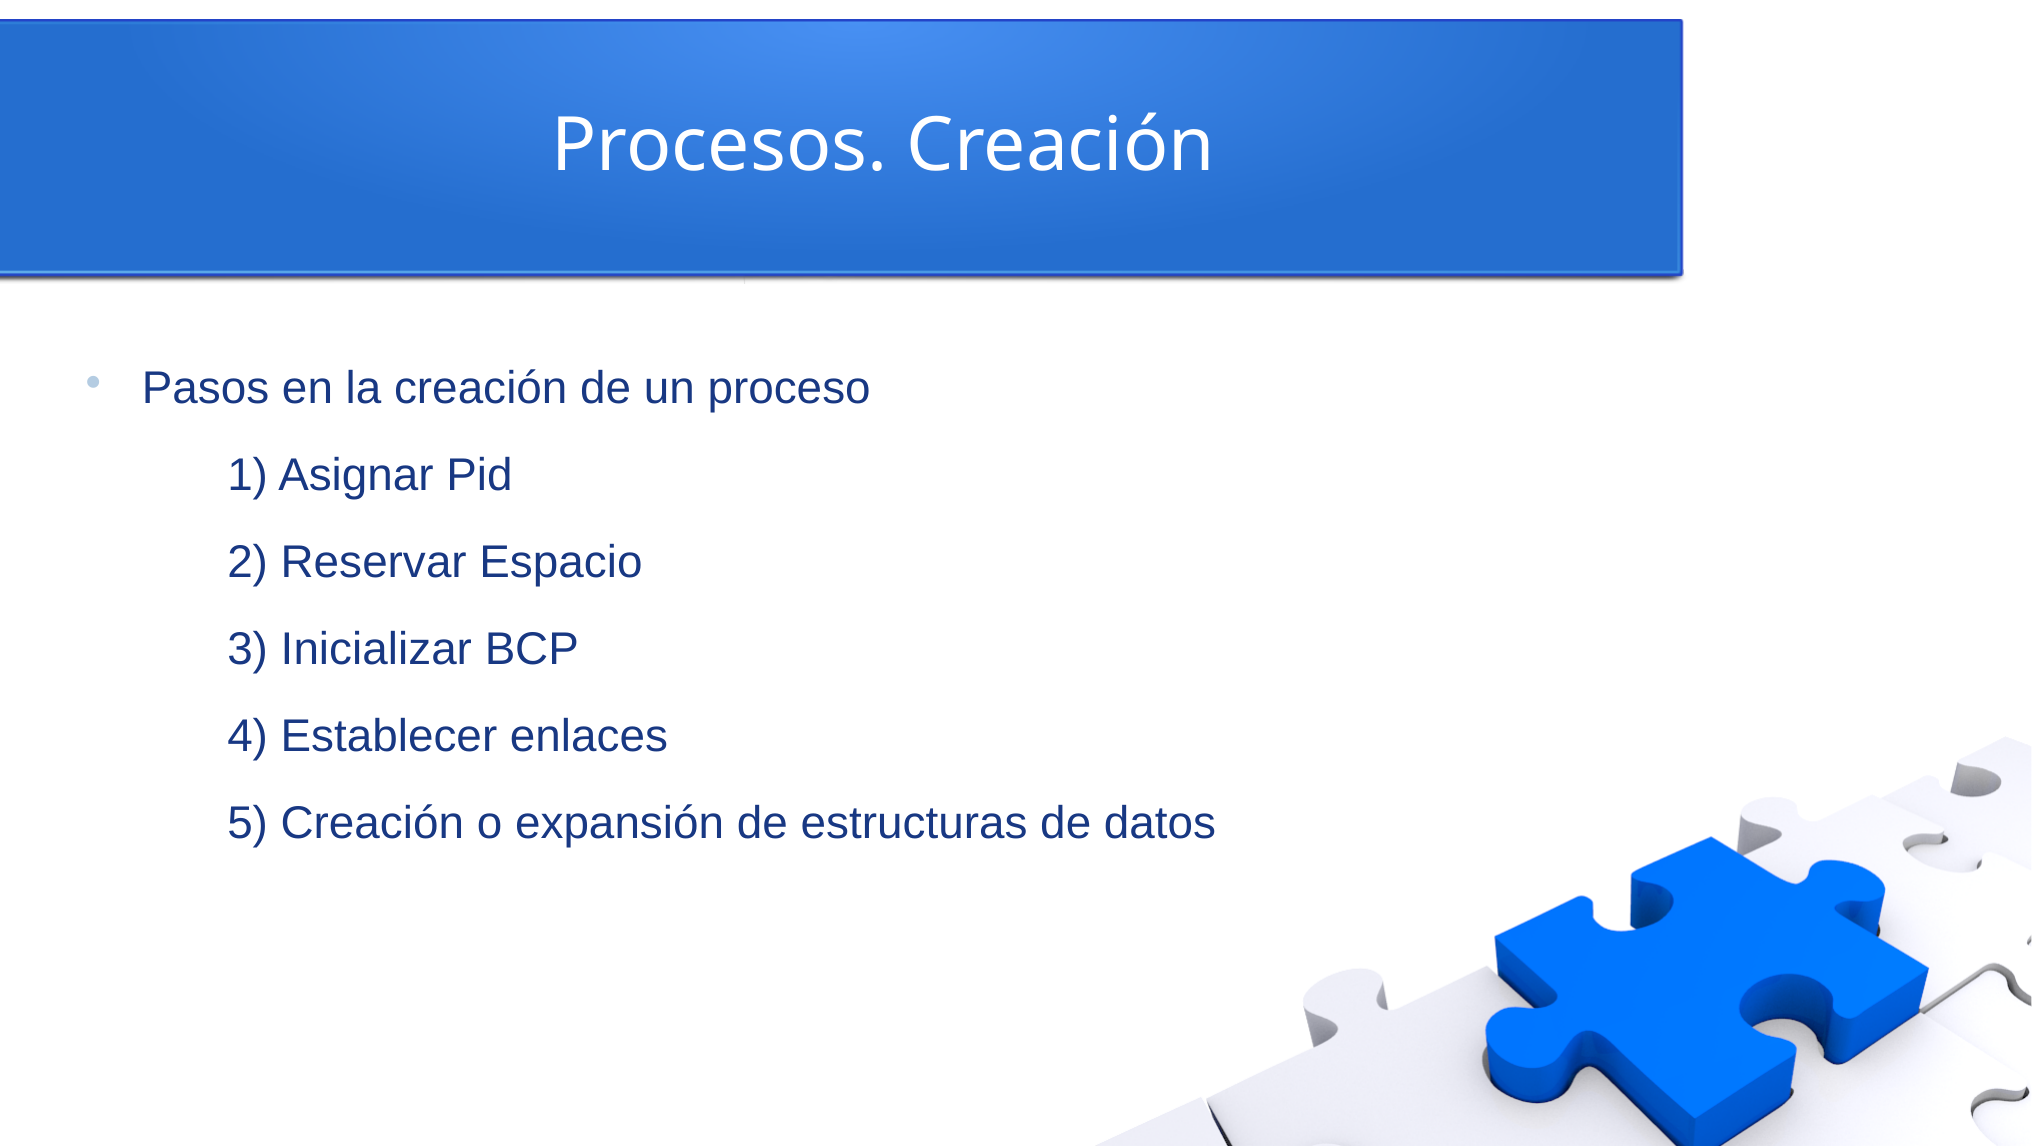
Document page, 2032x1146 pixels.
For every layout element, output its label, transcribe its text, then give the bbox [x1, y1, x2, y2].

title Procesos. Creación [101, 45, 1666, 237]
picture [0, 19, 1689, 284]
text_box Pasos en la creación de un proceso 1) Asignar Pid 2) Reservar Espacio 3) Inicializar BCP 4) Establecer enlaces 5) Creación o expansión de estructuras de datos [70, 355, 1394, 934]
picture [1071, 605, 2032, 1146]
